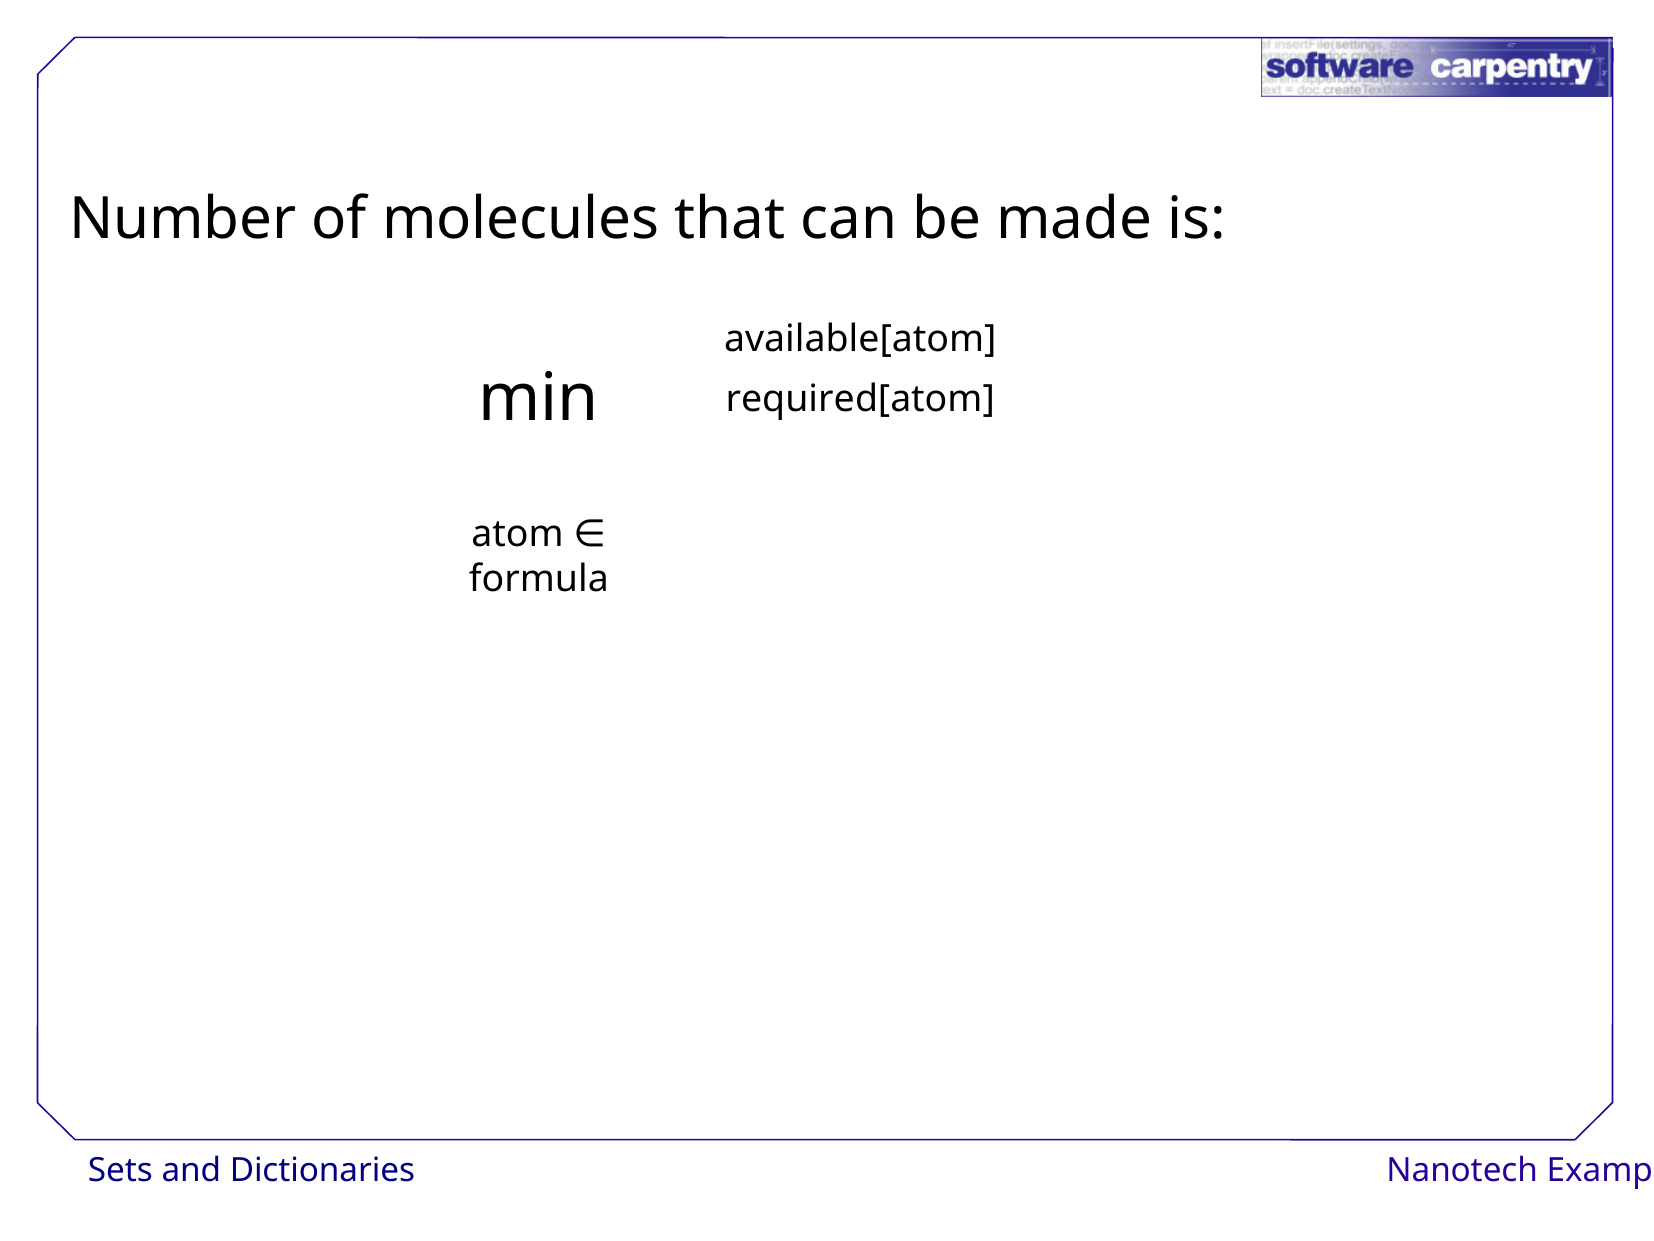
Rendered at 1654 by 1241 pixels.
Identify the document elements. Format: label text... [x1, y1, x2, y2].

table_header min [383, 306, 695, 502]
table_header available[atom] [695, 306, 1025, 366]
table_cell atom ∈ formula [383, 502, 695, 607]
table_cell [695, 502, 1025, 607]
picture [1261, 39, 1613, 97]
text_box Number of molecules that can be made is: [54, 138, 1391, 259]
table_cell required[atom] [695, 366, 1025, 502]
